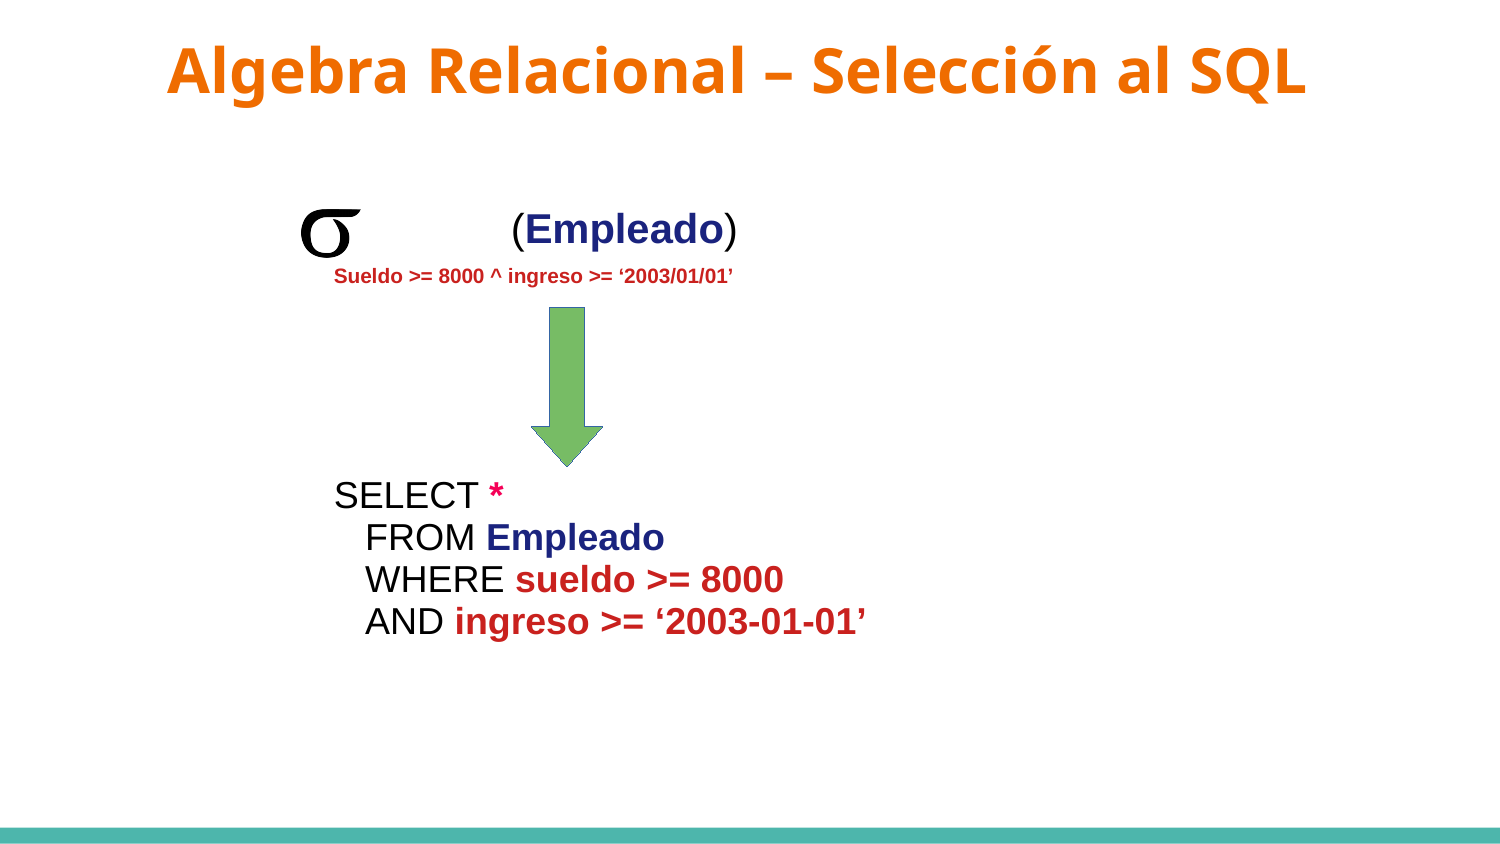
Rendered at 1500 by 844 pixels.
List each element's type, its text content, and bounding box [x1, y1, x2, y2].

text_box SELECT * FROM Empleado WHERE sueldo >= 8000 AND ingreso >= ‘2003-01-01’ [318, 466, 1099, 650]
text_box Sueldo >= 8000 ^ ingreso >= ‘2003/01/01’ [318, 257, 1016, 296]
text_box [531, 307, 603, 467]
title Algebra Relacional – Selección al SQL [51, 11, 1449, 128]
text_box (Empleado) [496, 198, 780, 284]
picture [301, 209, 361, 258]
